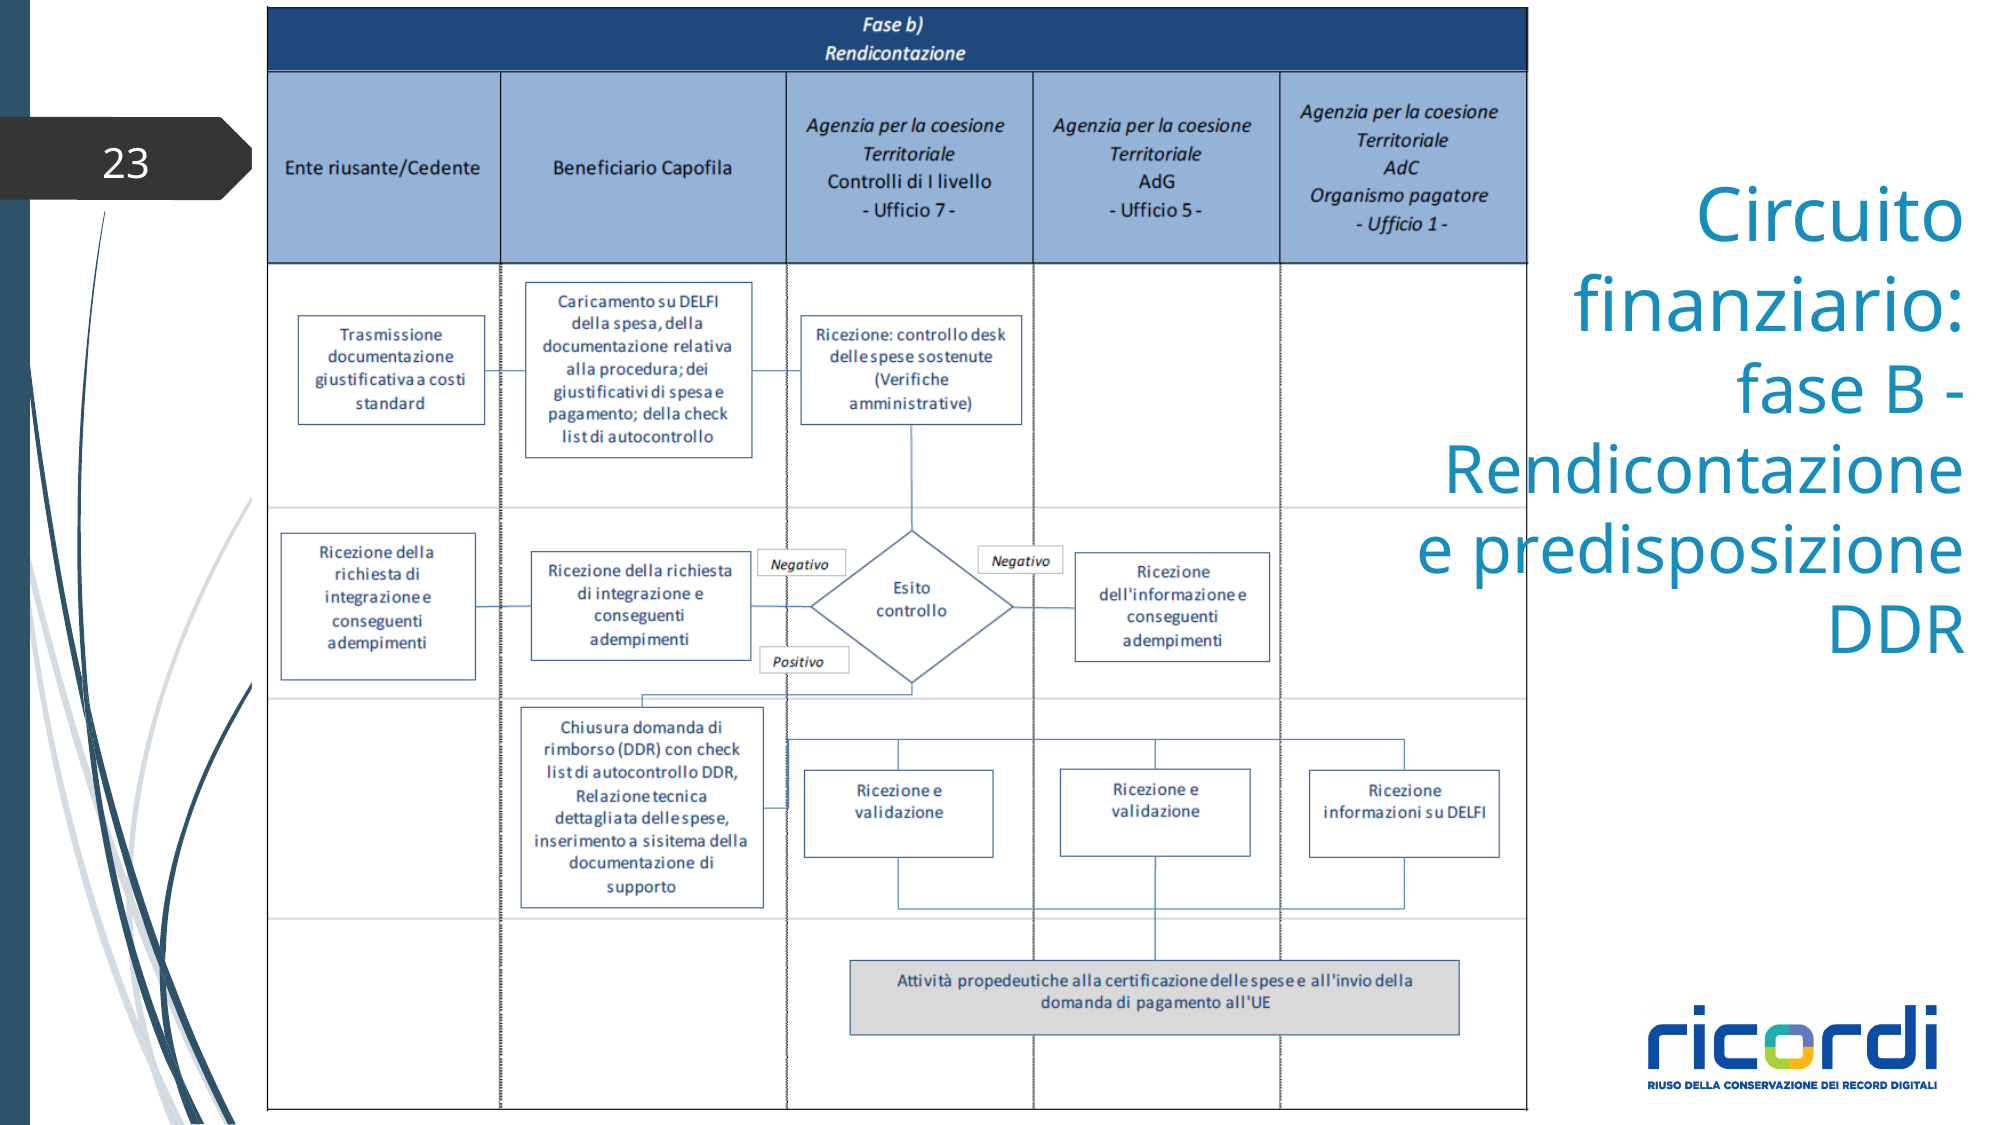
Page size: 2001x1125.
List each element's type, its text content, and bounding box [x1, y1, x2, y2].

text_box <numero> [87, 129, 216, 190]
picture [1643, 1000, 1941, 1094]
picture [251, 6, 1548, 1118]
title Circuito finanziario: fase B - Rendicontazione e predisposizione DDR [1401, 159, 1988, 936]
